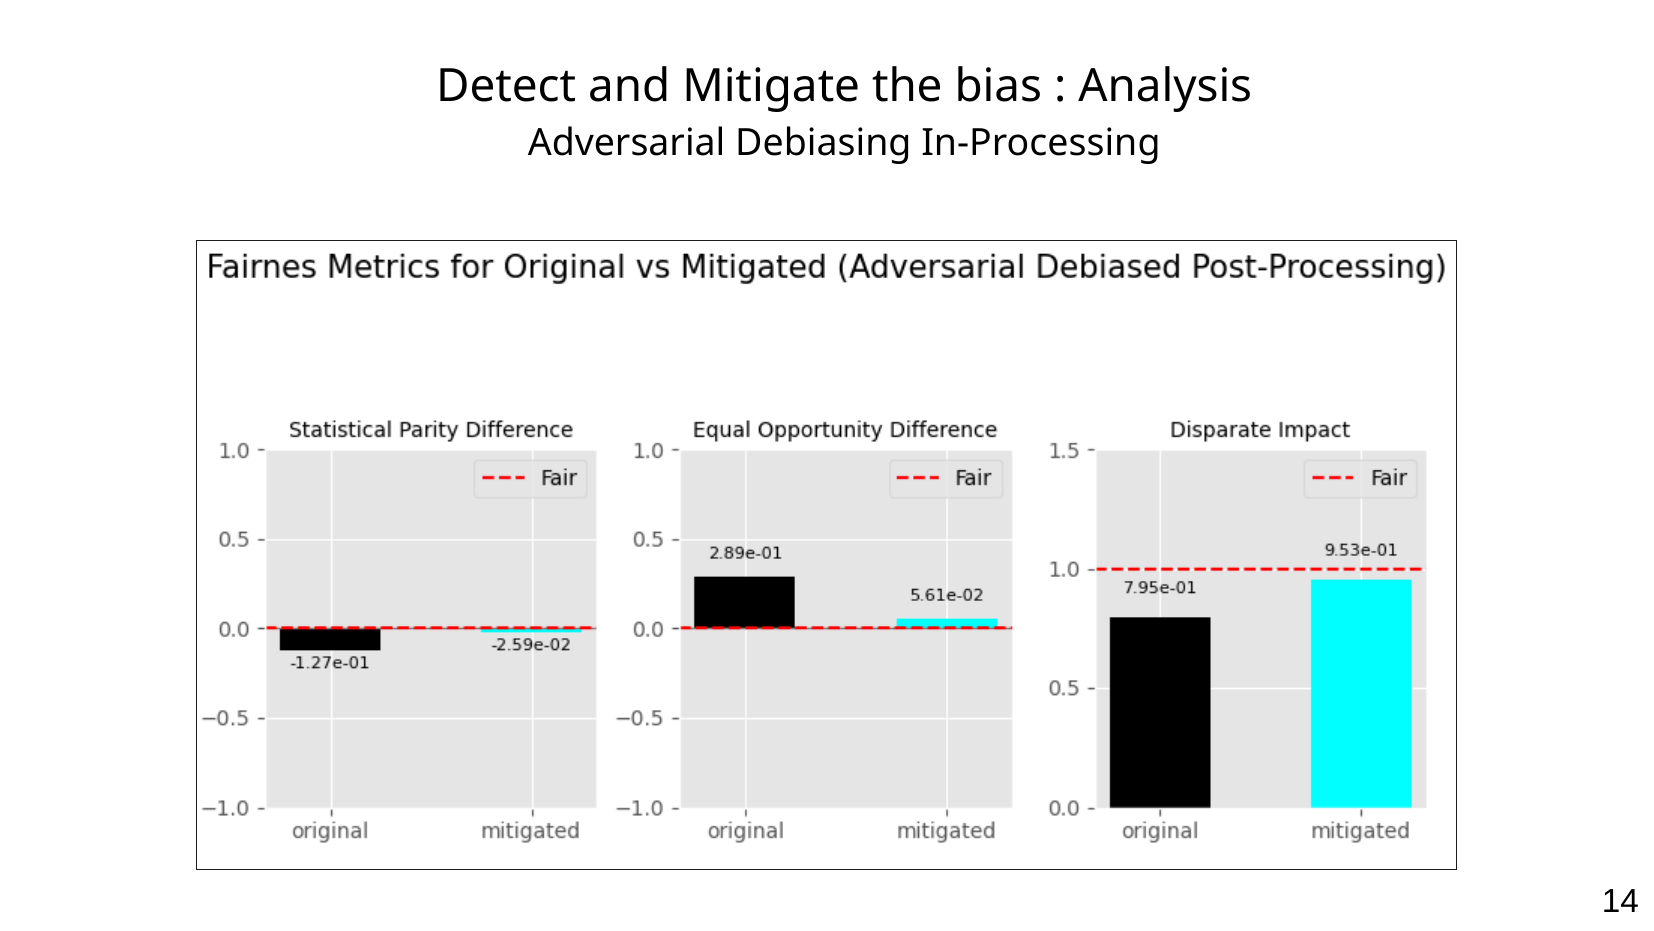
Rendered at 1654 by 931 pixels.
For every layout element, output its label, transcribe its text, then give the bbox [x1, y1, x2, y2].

text_box <number> [1024, 874, 1654, 931]
picture [196, 240, 1457, 870]
text_box Detect and Mitigate the bias : Analysis Adversarial Debiasing In-Processing [376, 45, 1277, 174]
